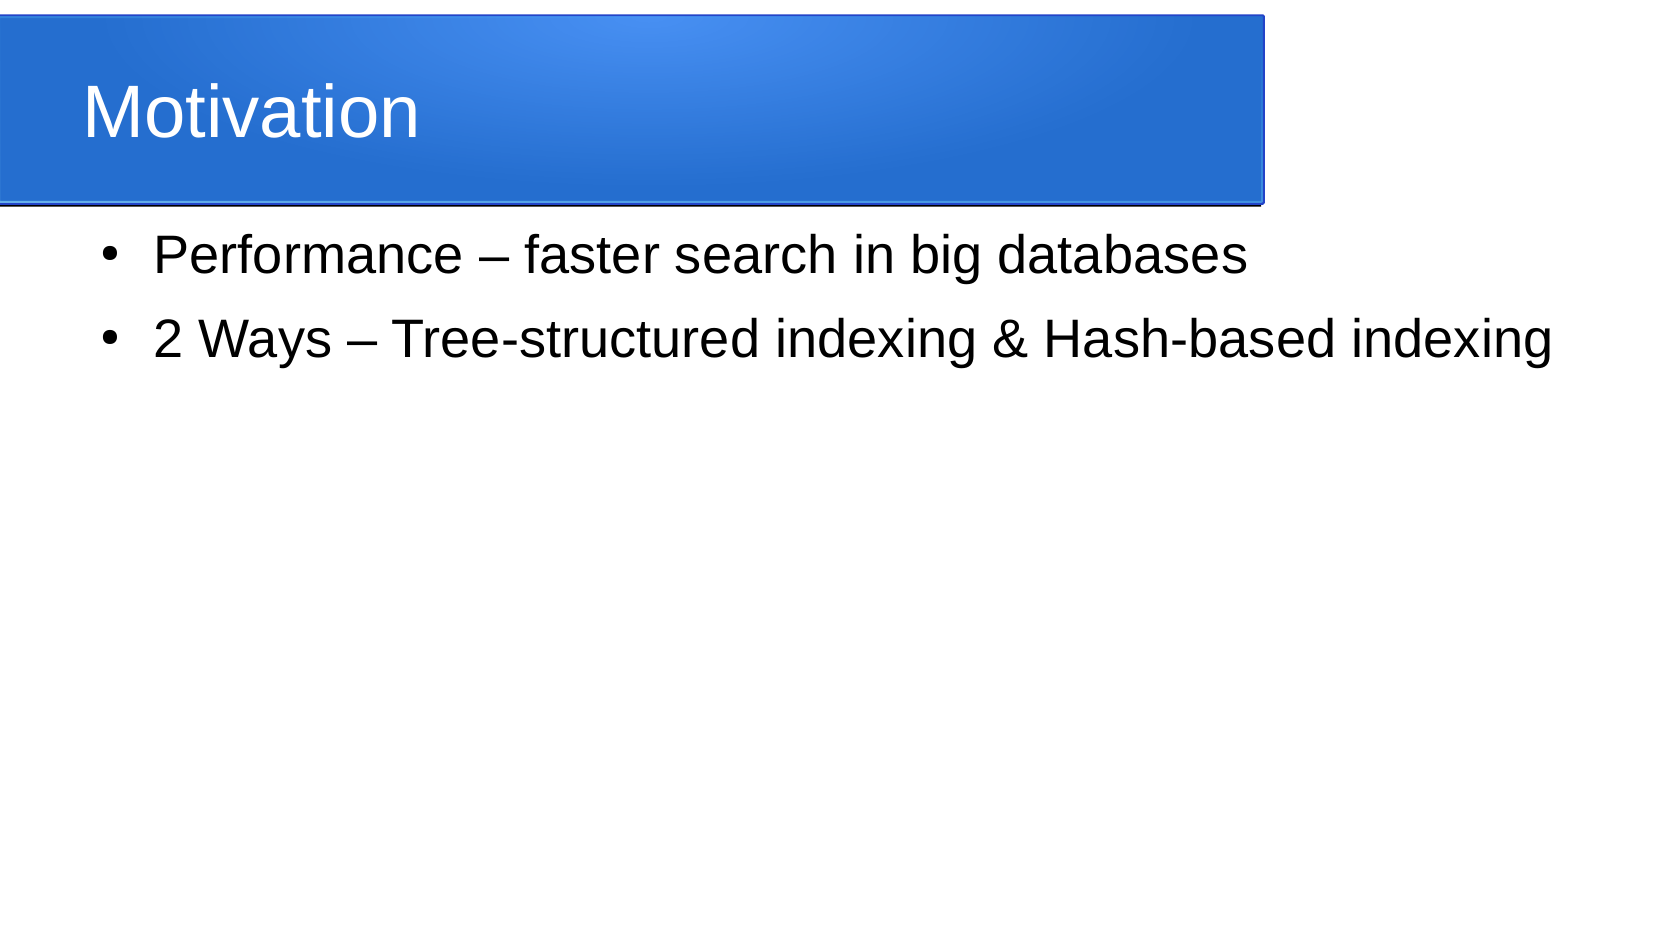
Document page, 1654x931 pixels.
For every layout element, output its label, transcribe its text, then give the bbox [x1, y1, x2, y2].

title Motivation [82, 35, 1235, 189]
list Performance – faster search in big databases 2 Ways – Tree-structured indexing & Hash-based indexing [82, 224, 1571, 764]
